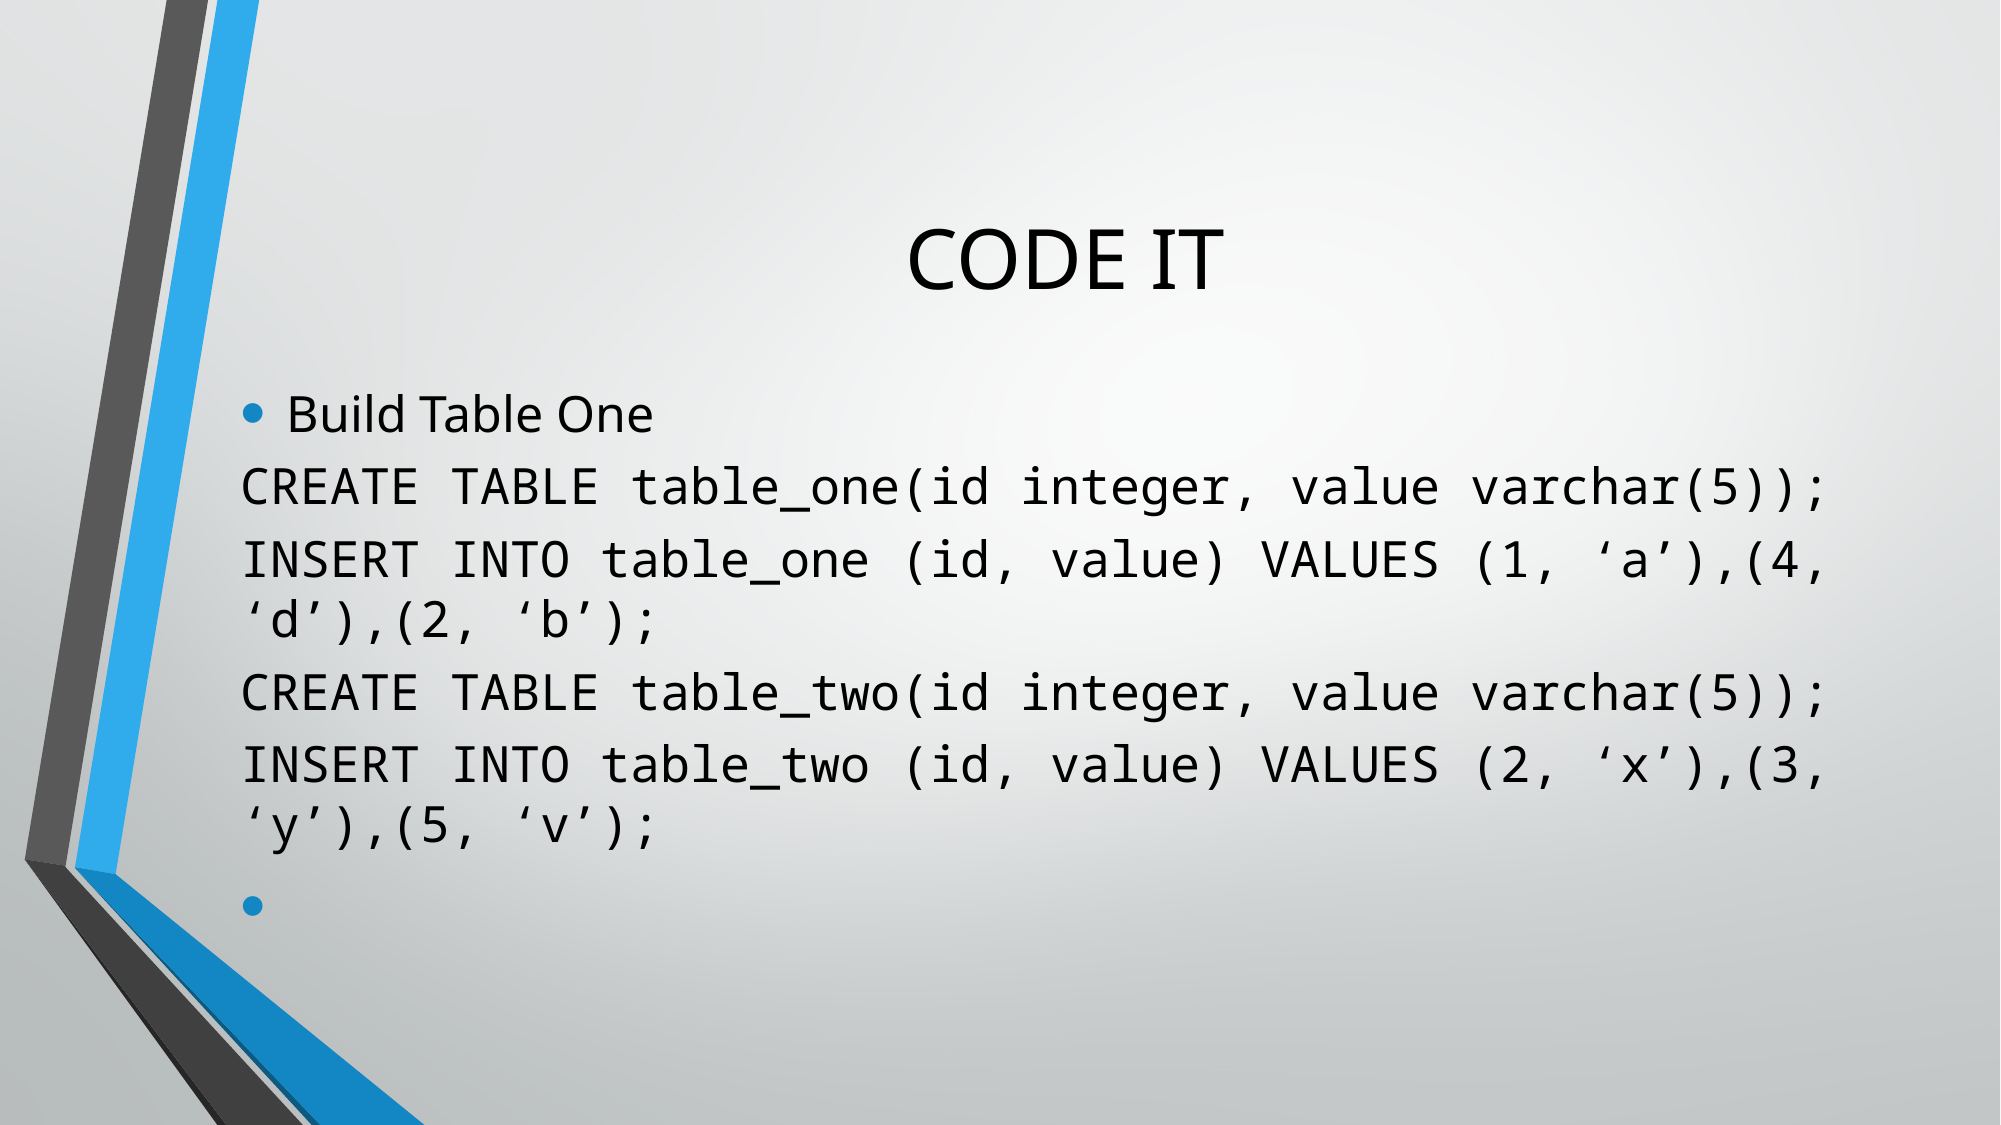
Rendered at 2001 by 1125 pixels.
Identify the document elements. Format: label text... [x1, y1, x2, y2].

title CODE IT [243, 112, 1887, 400]
list Build Table One CREATE TABLE table_one(id integer, value varchar(5)); INSERT INTO table_one (id, value) VALUES (1, ‘a’),(4, ‘d’),(2, ‘b’); CREATE TABLE table_two(id integer, value varchar(5)); INSERT INTO table_two (id, value) VALUES (2, ‘x’),(3, ‘y’),(5, ‘v’); [225, 375, 1861, 963]
